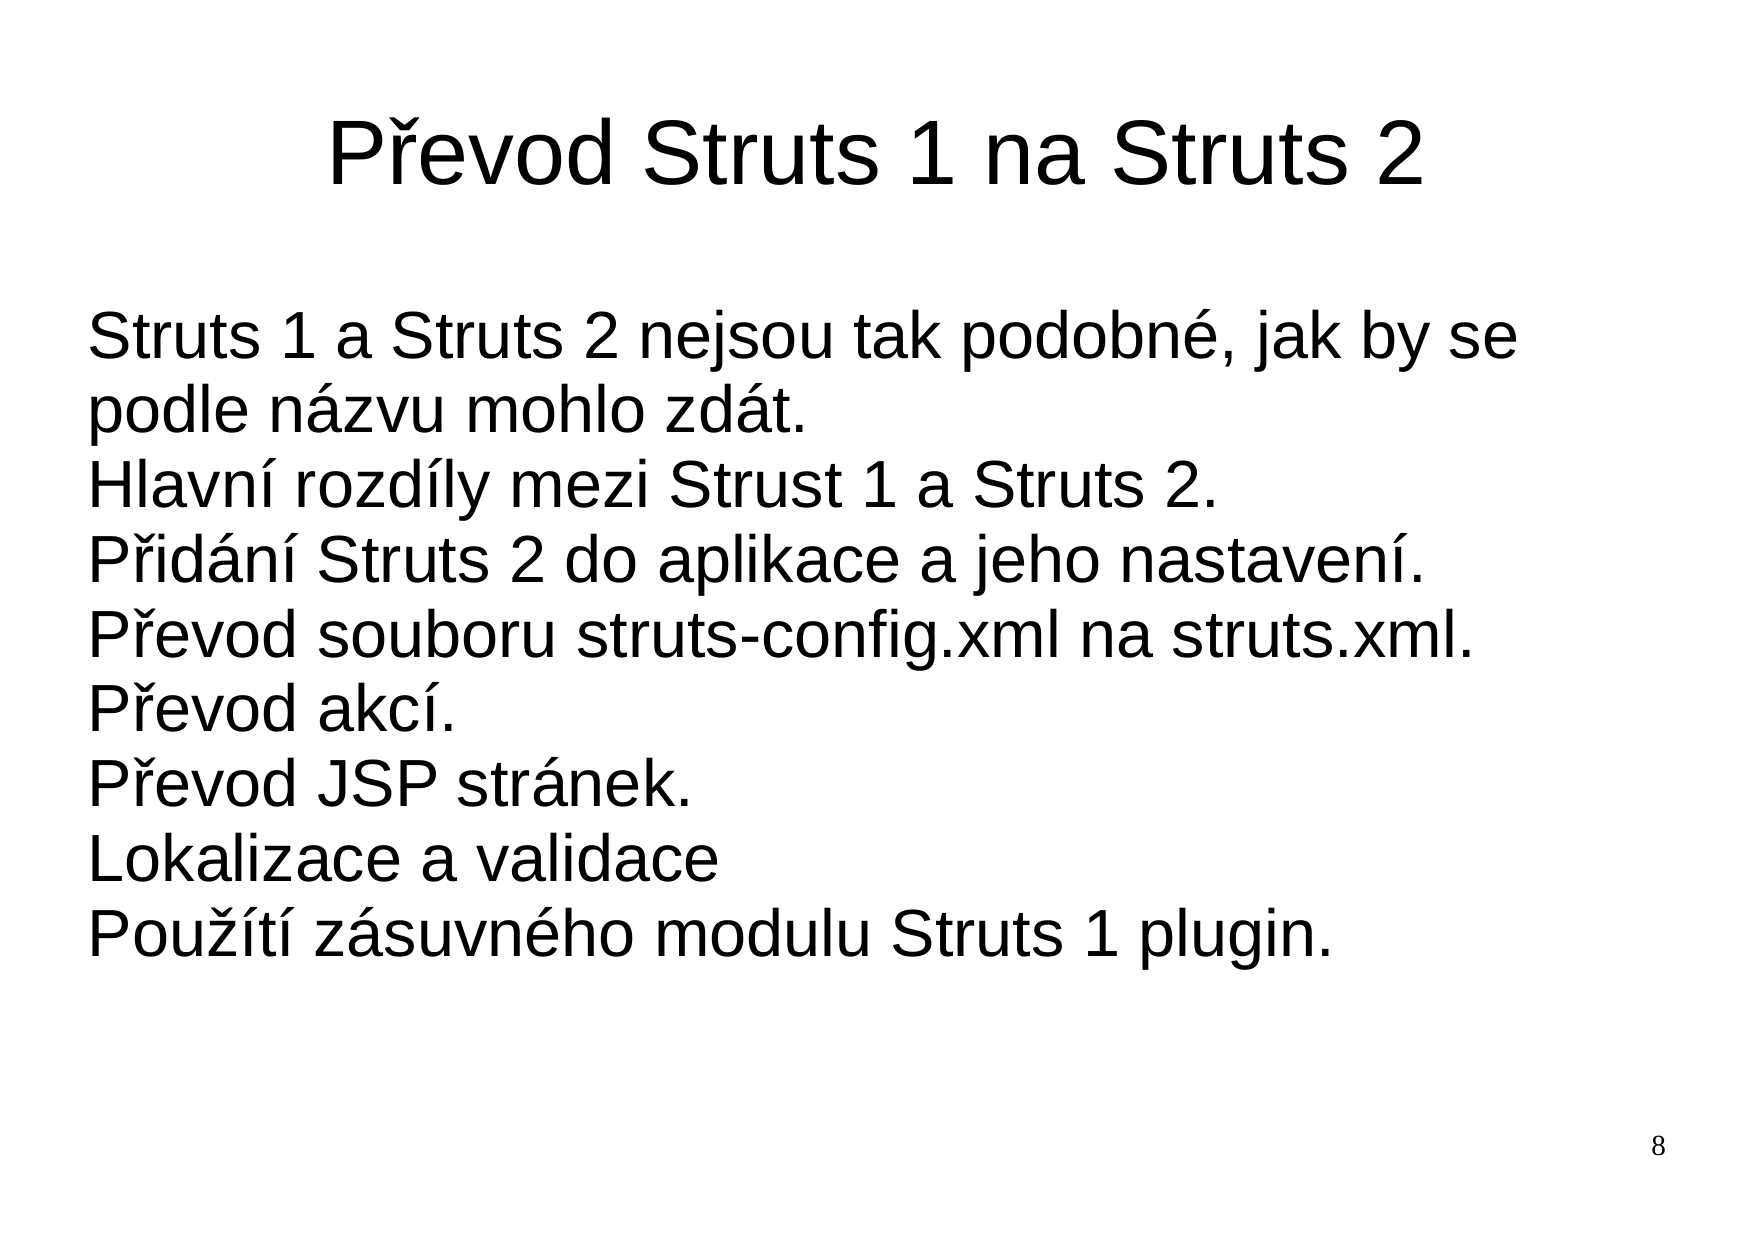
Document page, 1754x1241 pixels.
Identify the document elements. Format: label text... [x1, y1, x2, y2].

subtitle Struts 1 a Struts 2 nejsou tak podobné, jak by se podle názvu mohlo zdát. Hlavní rozdíly mezi Strust 1 a Struts 2. Přidání Struts 2 do aplikace a jeho nastavení. Převod souboru struts-config.xml na struts.xml. Převod akcí. Převod JSP stránek. Lokalizace a validace Použítí zásuvného modulu Struts 1 plugin. [87, 297, 1667, 1102]
title Převod Struts 1 na Struts 2 [87, 56, 1667, 250]
